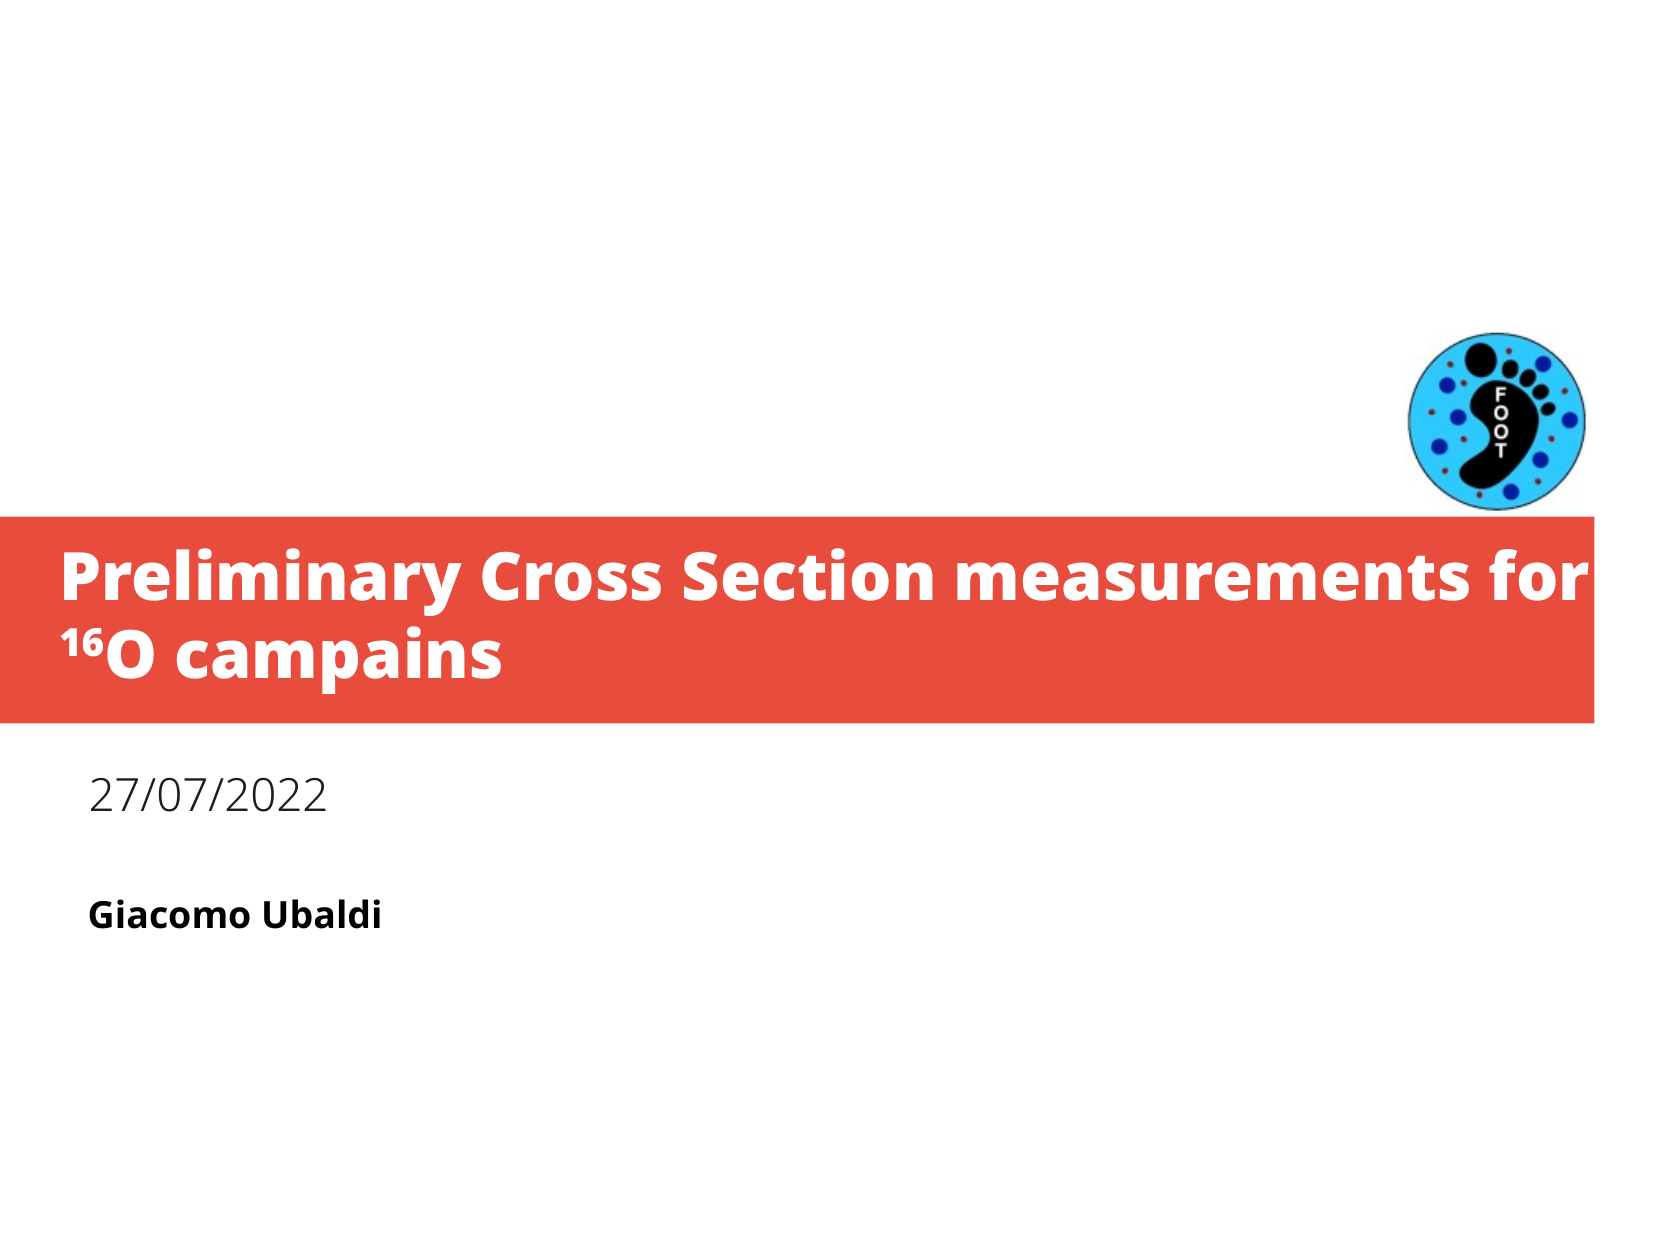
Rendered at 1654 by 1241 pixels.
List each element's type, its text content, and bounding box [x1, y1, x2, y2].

subtitle 27/07/2022 [88, 767, 1595, 1181]
picture [1405, 330, 1589, 514]
text_box Giacomo Ubaldi [72, 885, 981, 989]
title Preliminary Cross Section measurements for 16O campains [59, 546, 1595, 695]
